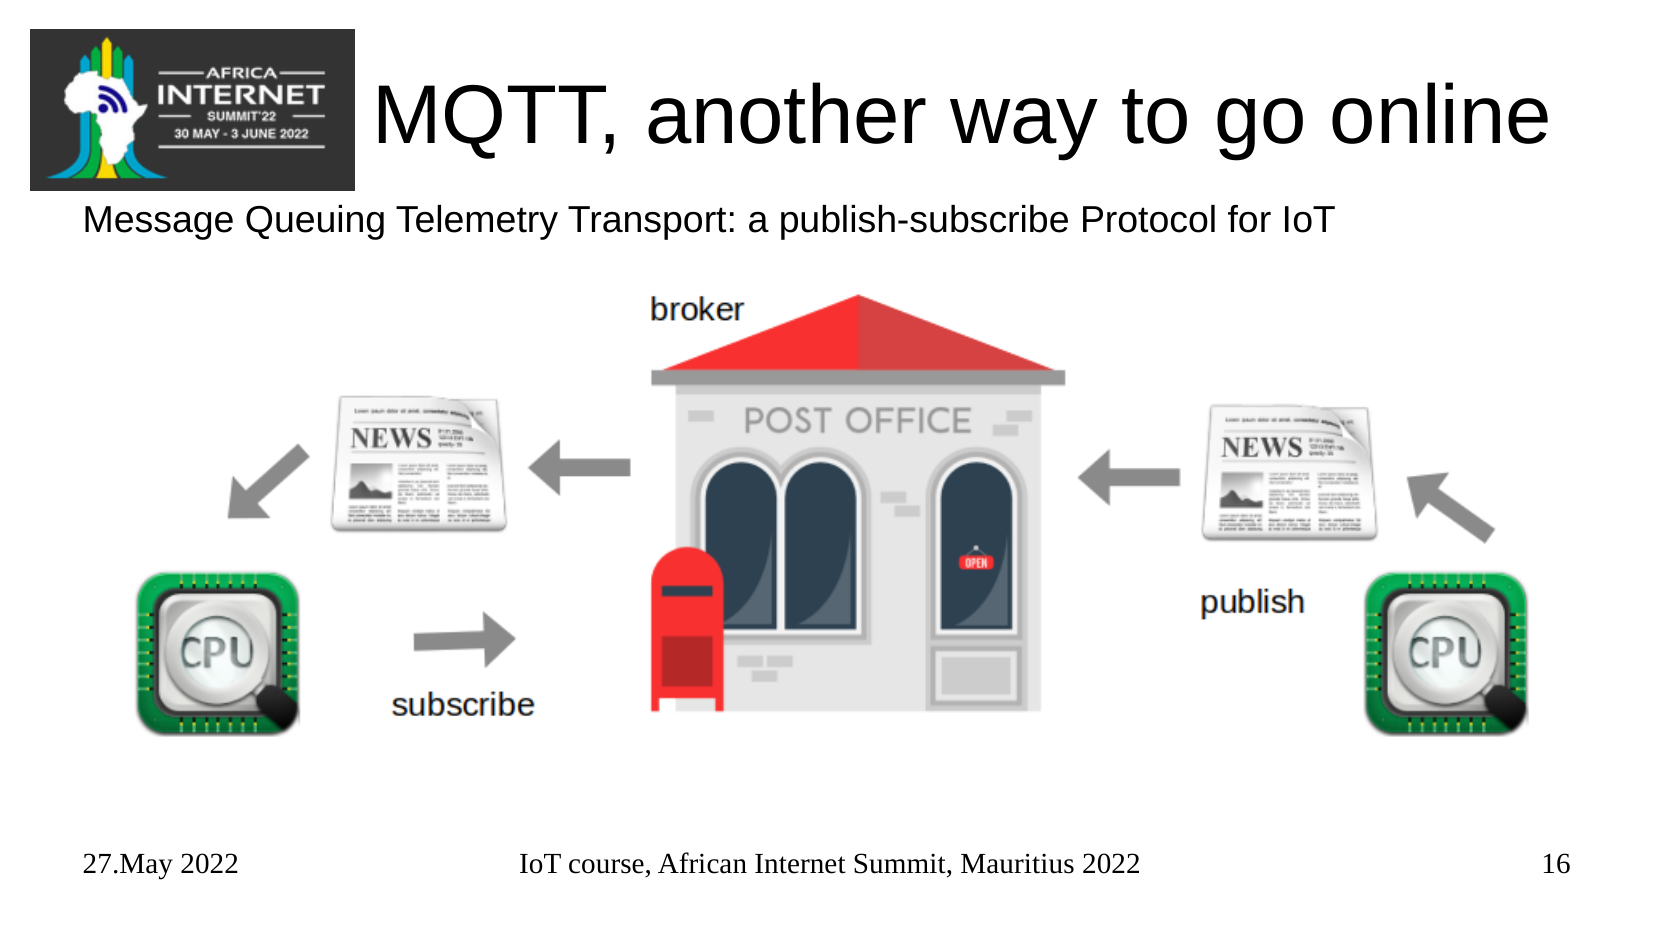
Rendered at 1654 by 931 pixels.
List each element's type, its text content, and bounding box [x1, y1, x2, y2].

picture [95, 266, 1558, 798]
title MQTT, another way to go online [354, 37, 1571, 193]
list Message Queuing Telemetry Transport: a publish-subscribe Protocol for IoT [82, 198, 1571, 739]
picture [30, 29, 355, 191]
